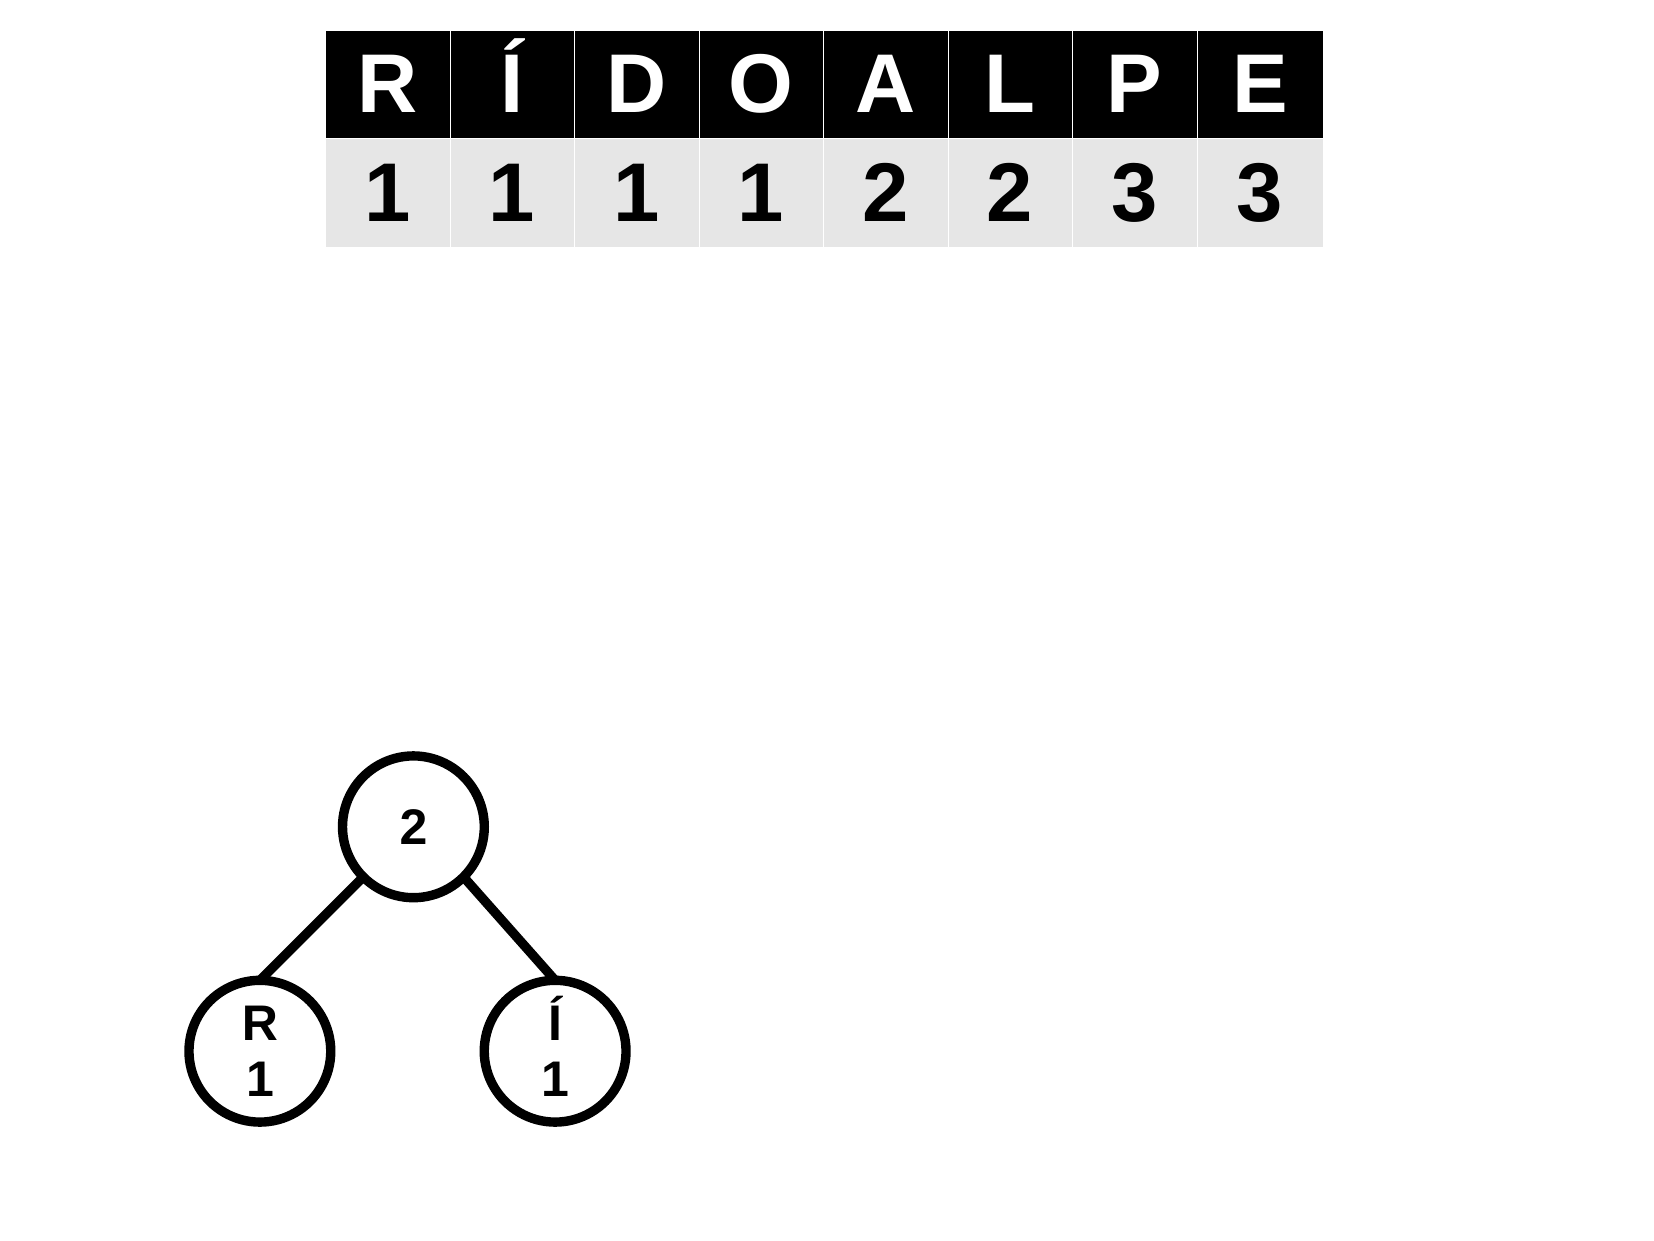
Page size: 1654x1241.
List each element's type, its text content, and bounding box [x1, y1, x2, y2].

table_cell 2 [824, 139, 948, 247]
table_cell 3 [1198, 139, 1323, 247]
table_header P [1073, 31, 1197, 138]
text_box Í 1 [484, 980, 627, 1123]
table_cell 3 [1073, 139, 1197, 247]
table_cell 1 [700, 139, 823, 247]
table_header O [700, 31, 823, 138]
text_box R 1 [188, 980, 331, 1123]
table_header Í [451, 31, 574, 138]
table_cell 1 [326, 139, 450, 247]
table_header E [1198, 31, 1323, 138]
table_header L [949, 31, 1072, 138]
table_cell 1 [451, 139, 574, 247]
text_box 2 [342, 755, 485, 898]
table_cell 1 [575, 139, 699, 247]
table_header A [824, 31, 948, 138]
table_header D [575, 31, 699, 138]
table_header R [326, 31, 450, 138]
table_cell 2 [949, 139, 1072, 247]
